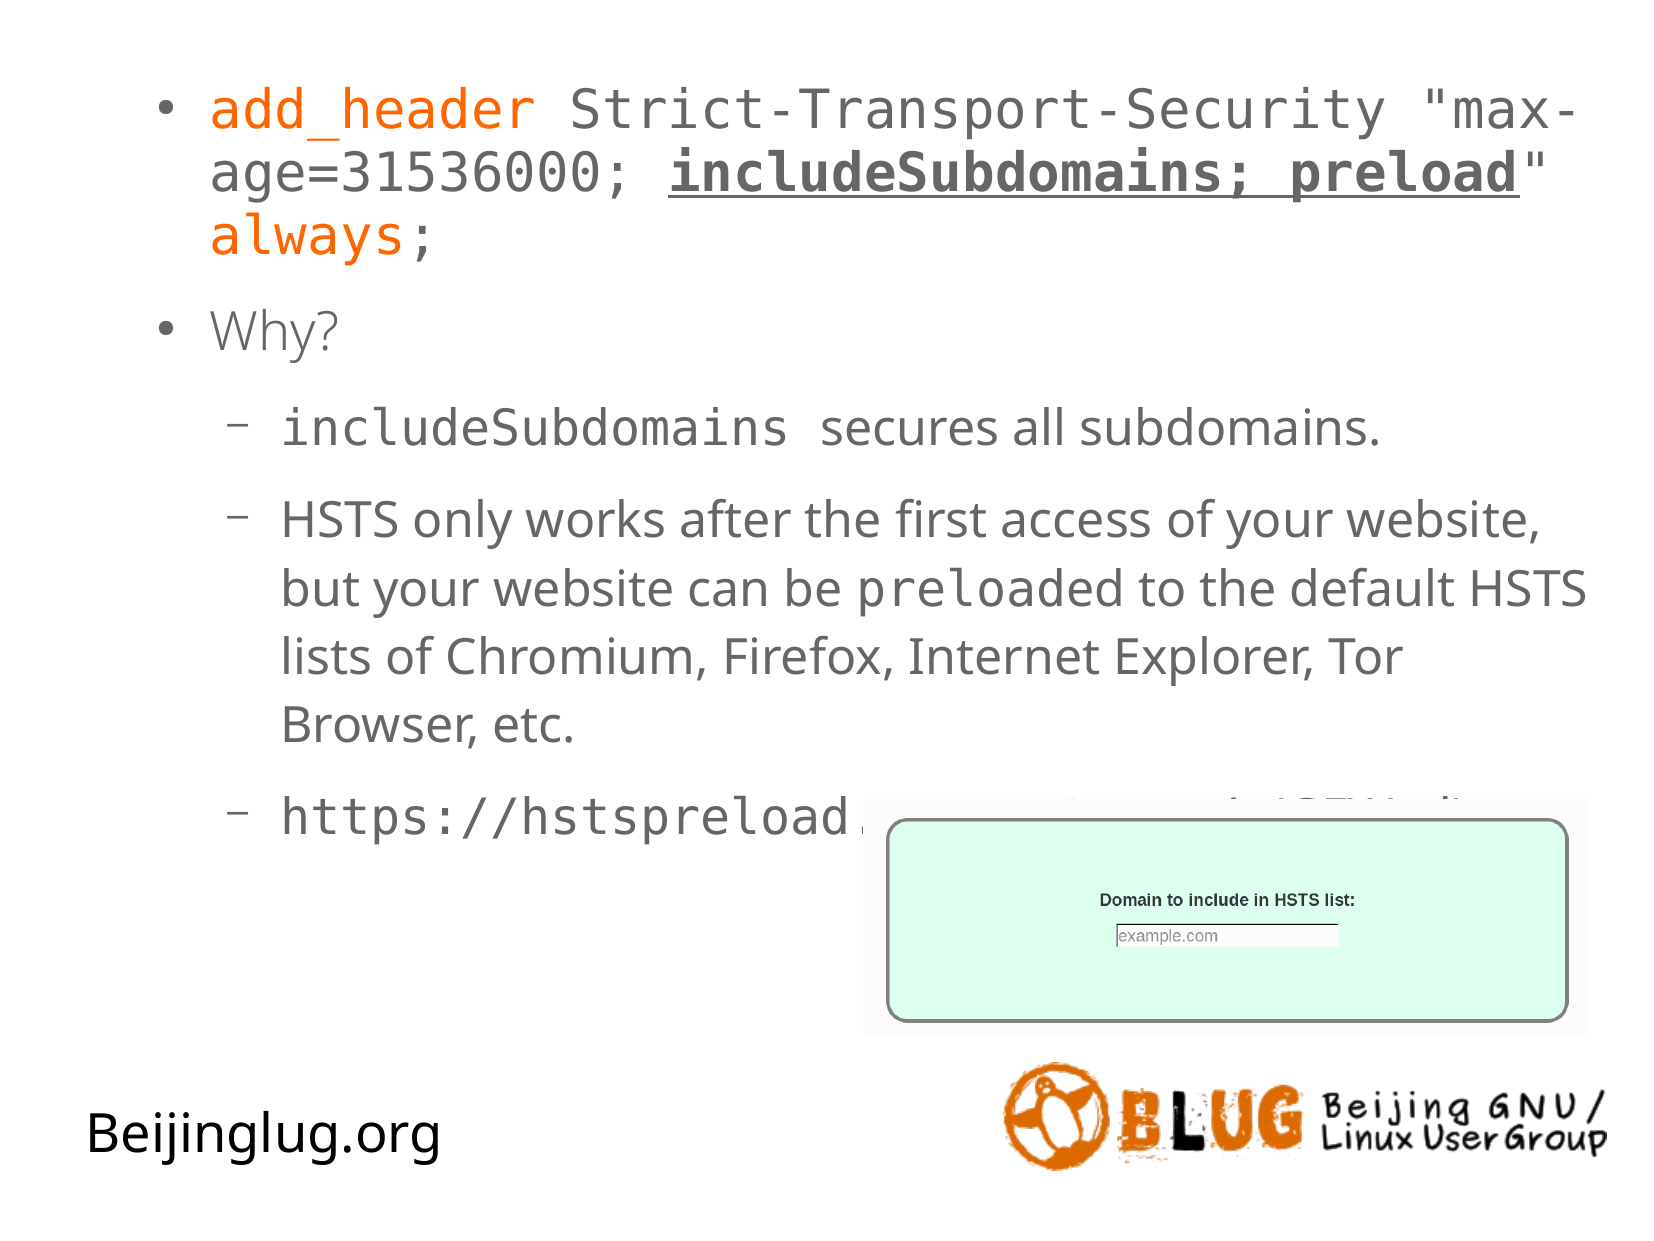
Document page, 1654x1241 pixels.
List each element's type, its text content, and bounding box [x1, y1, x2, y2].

picture [1003, 1062, 1607, 1171]
picture [863, 799, 1589, 1036]
list add_header Strict-Transport-Security "max-age=31536000; includeSubdomains; preload" always; Why? includeSubdomains secures all subdomains. HSTS only works after the first access of your website, but your website can be preloaded to the default HSTS lists of Chromium, Firefox, Internet Explorer, Tor Browser, etc. https://hstspreload.appspot.com/ (GFWed) [138, 77, 1612, 1020]
